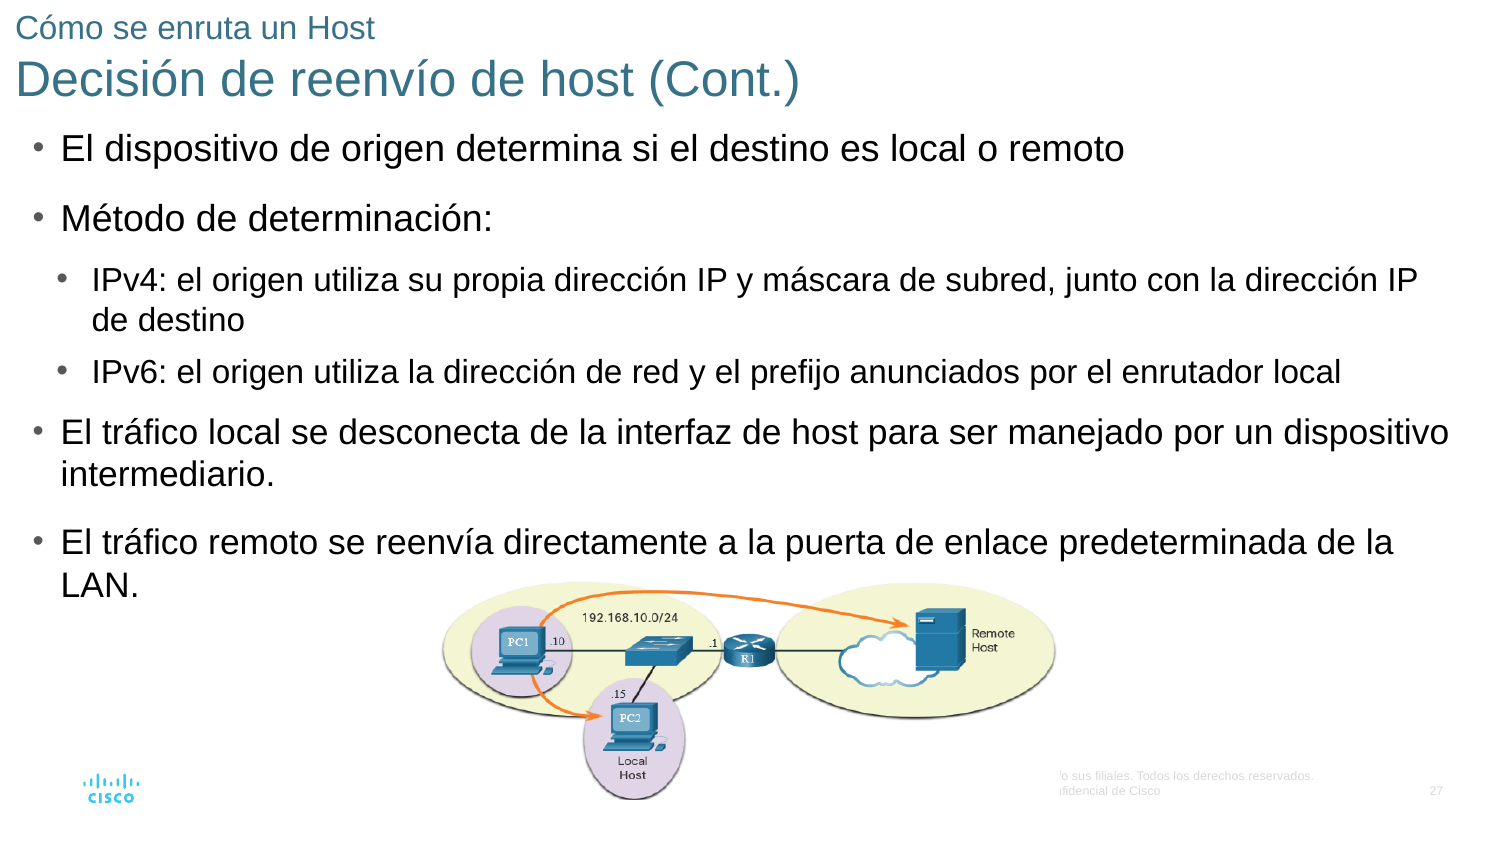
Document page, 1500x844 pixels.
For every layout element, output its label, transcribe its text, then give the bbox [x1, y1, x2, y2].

list El dispositivo de origen determina si el destino es local o remoto Método de determinación: IPv4: el origen utiliza su propia dirección IP y máscara de subred, junto con la dirección IP de destino IPv6: el origen utiliza la dirección de red y el prefijo anunciados por el enrutador local El tráfico local se desconecta de la interfaz de host para ser manejado por un dispositivo intermediario. El tráfico remoto se reenvía directamente a la puerta de enlace predeterminada de la LAN. [18, 116, 1481, 532]
title Cómo se enruta un Host Decisión de reenvío de host (Cont.) [0, 0, 1500, 113]
picture [439, 576, 1060, 800]
